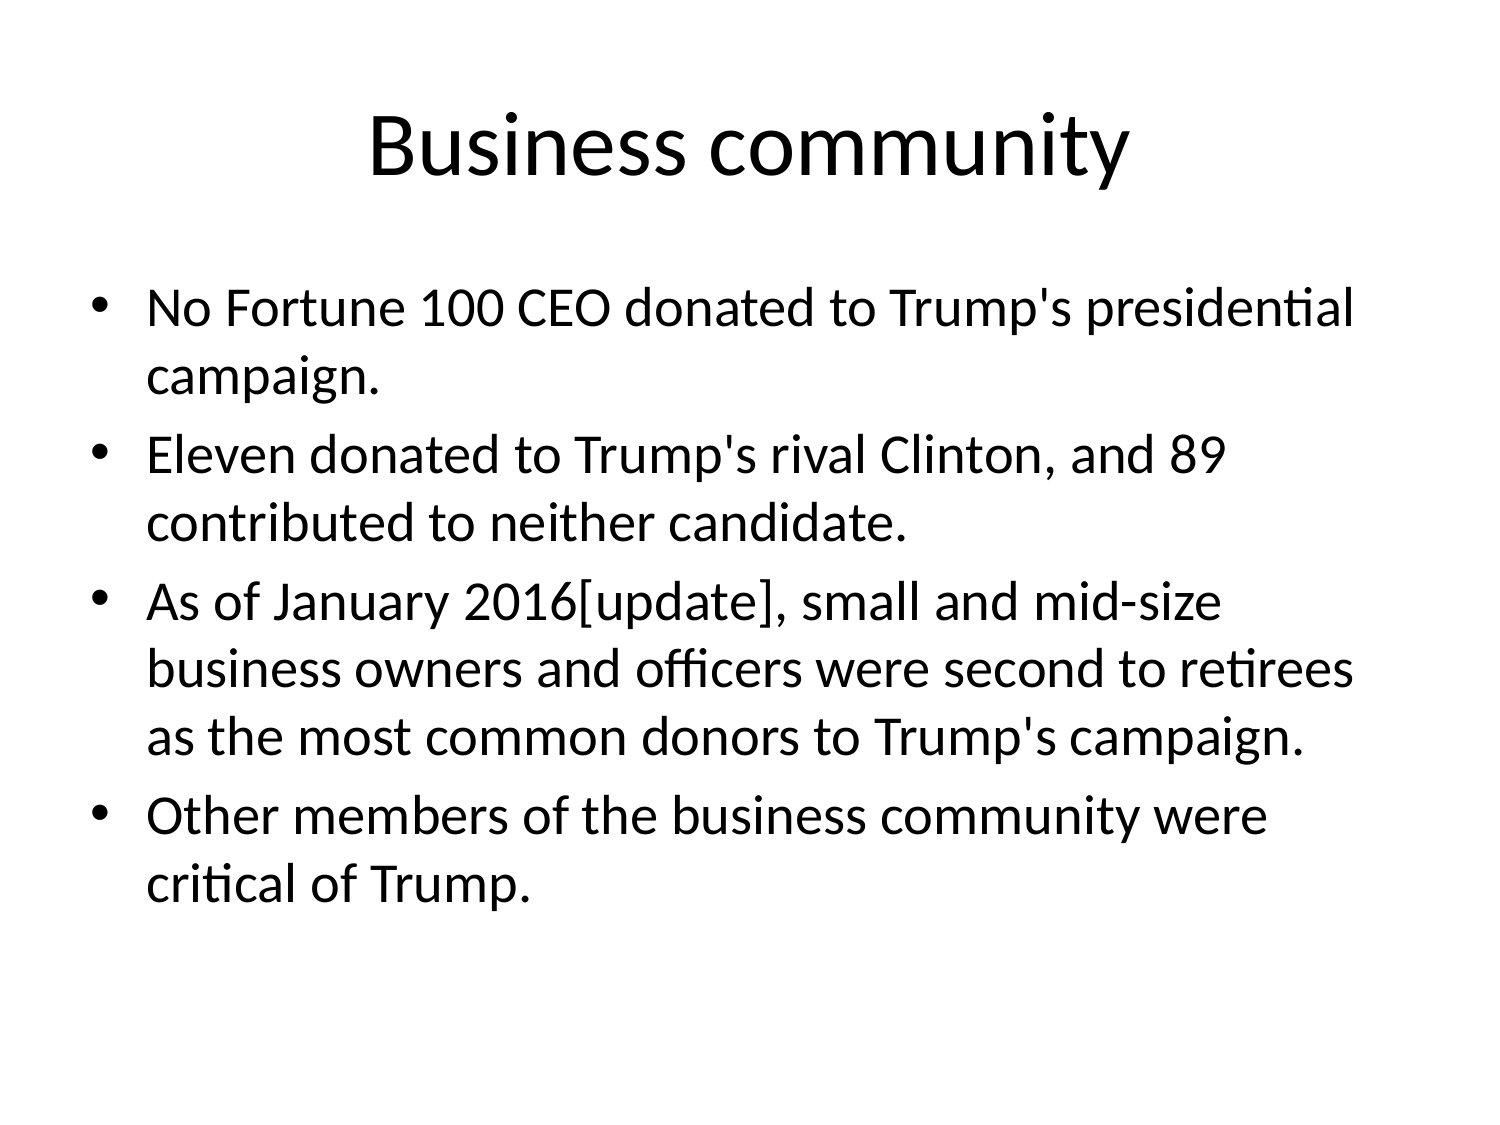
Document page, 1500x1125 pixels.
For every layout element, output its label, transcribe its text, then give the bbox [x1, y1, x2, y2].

list No Fortune 100 CEO donated to Trump's presidential campaign. Eleven donated to Trump's rival Clinton, and 89 contributed to neither candidate. As of January 2016[update], small and mid-size business owners and officers were second to retirees as the most common donors to Trump's campaign. Other members of the business community were critical of Trump. [75, 262, 1425, 1005]
title Business community [75, 45, 1425, 233]
